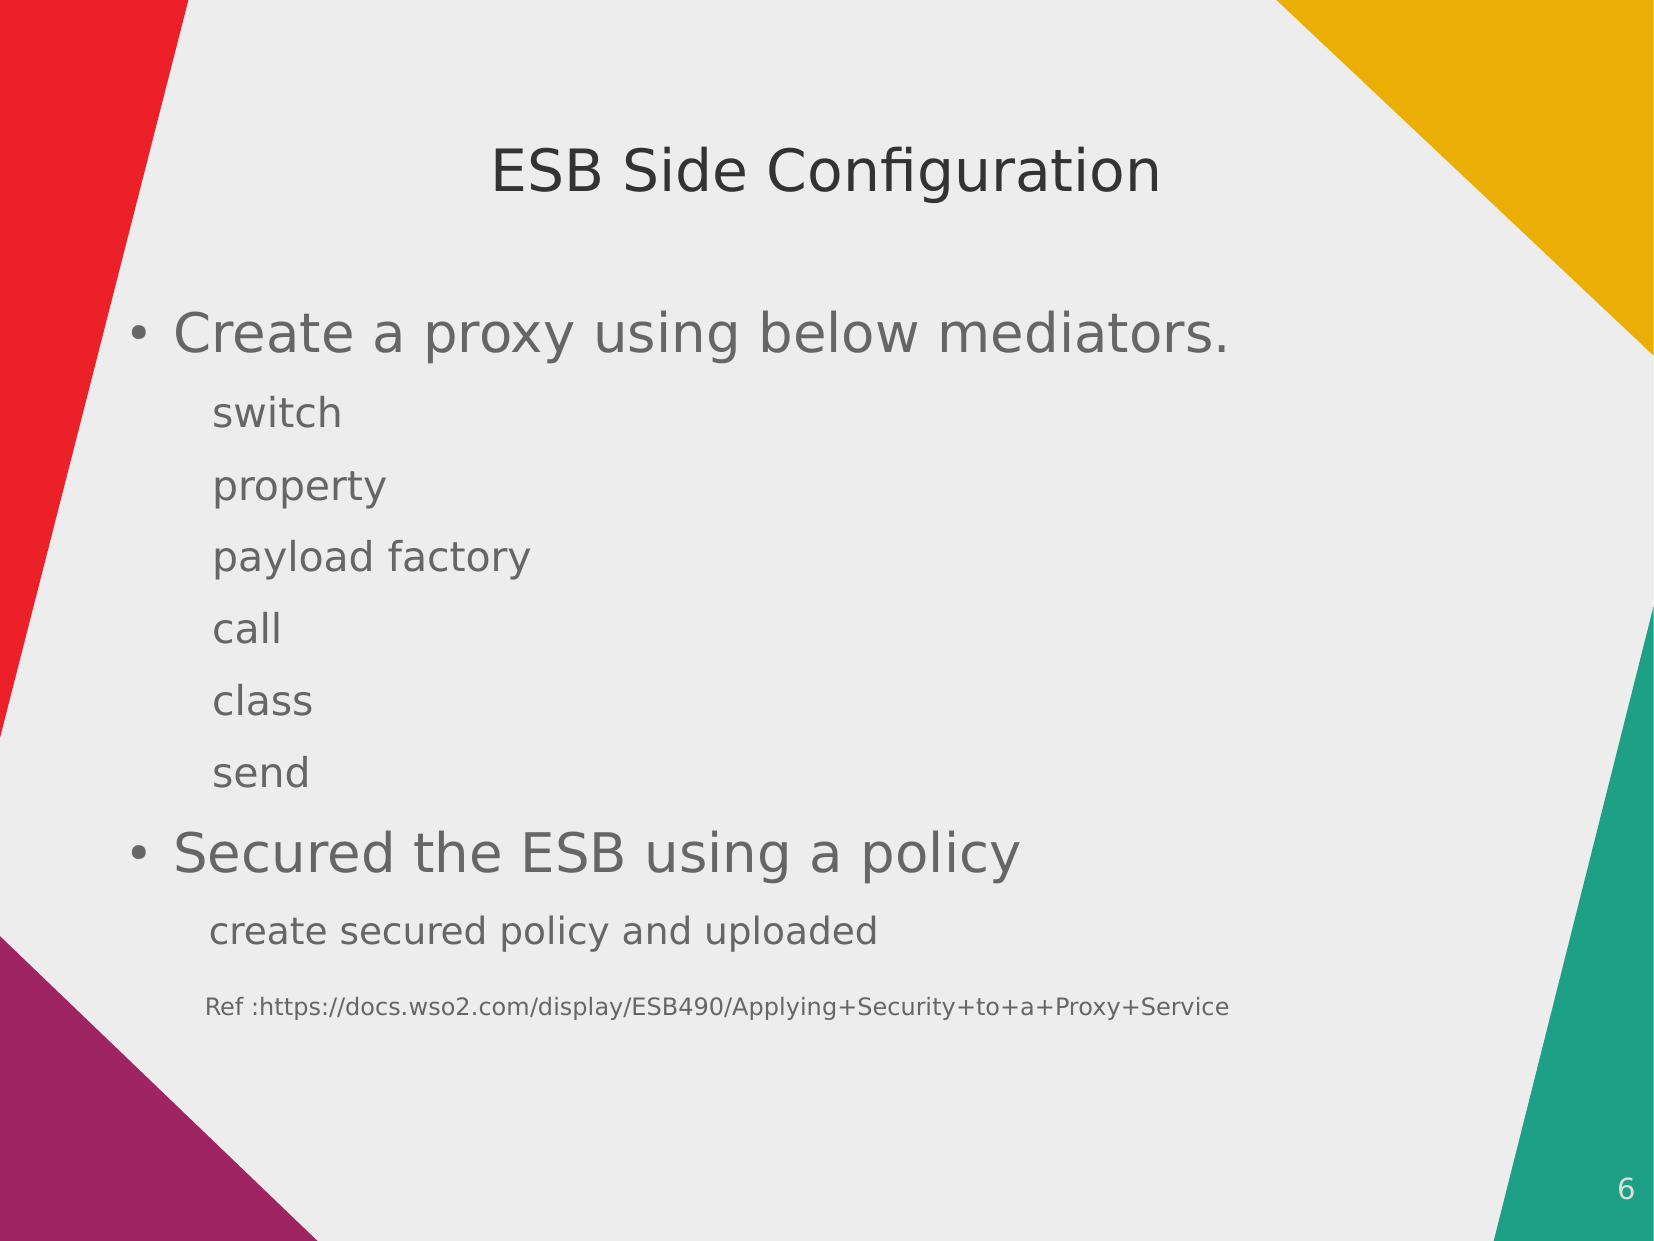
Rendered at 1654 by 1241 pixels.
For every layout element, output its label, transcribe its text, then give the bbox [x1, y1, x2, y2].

list Create a proxy using below mediators. switch property payload factory call class send Secured the ESB using a policy create secured policy and uploaded Ref :https://docs.wso2.com/display/ESB490/Applying+Security+to+a+Proxy+Service [114, 302, 1539, 1033]
title ESB Side Configuration [114, 73, 1539, 271]
